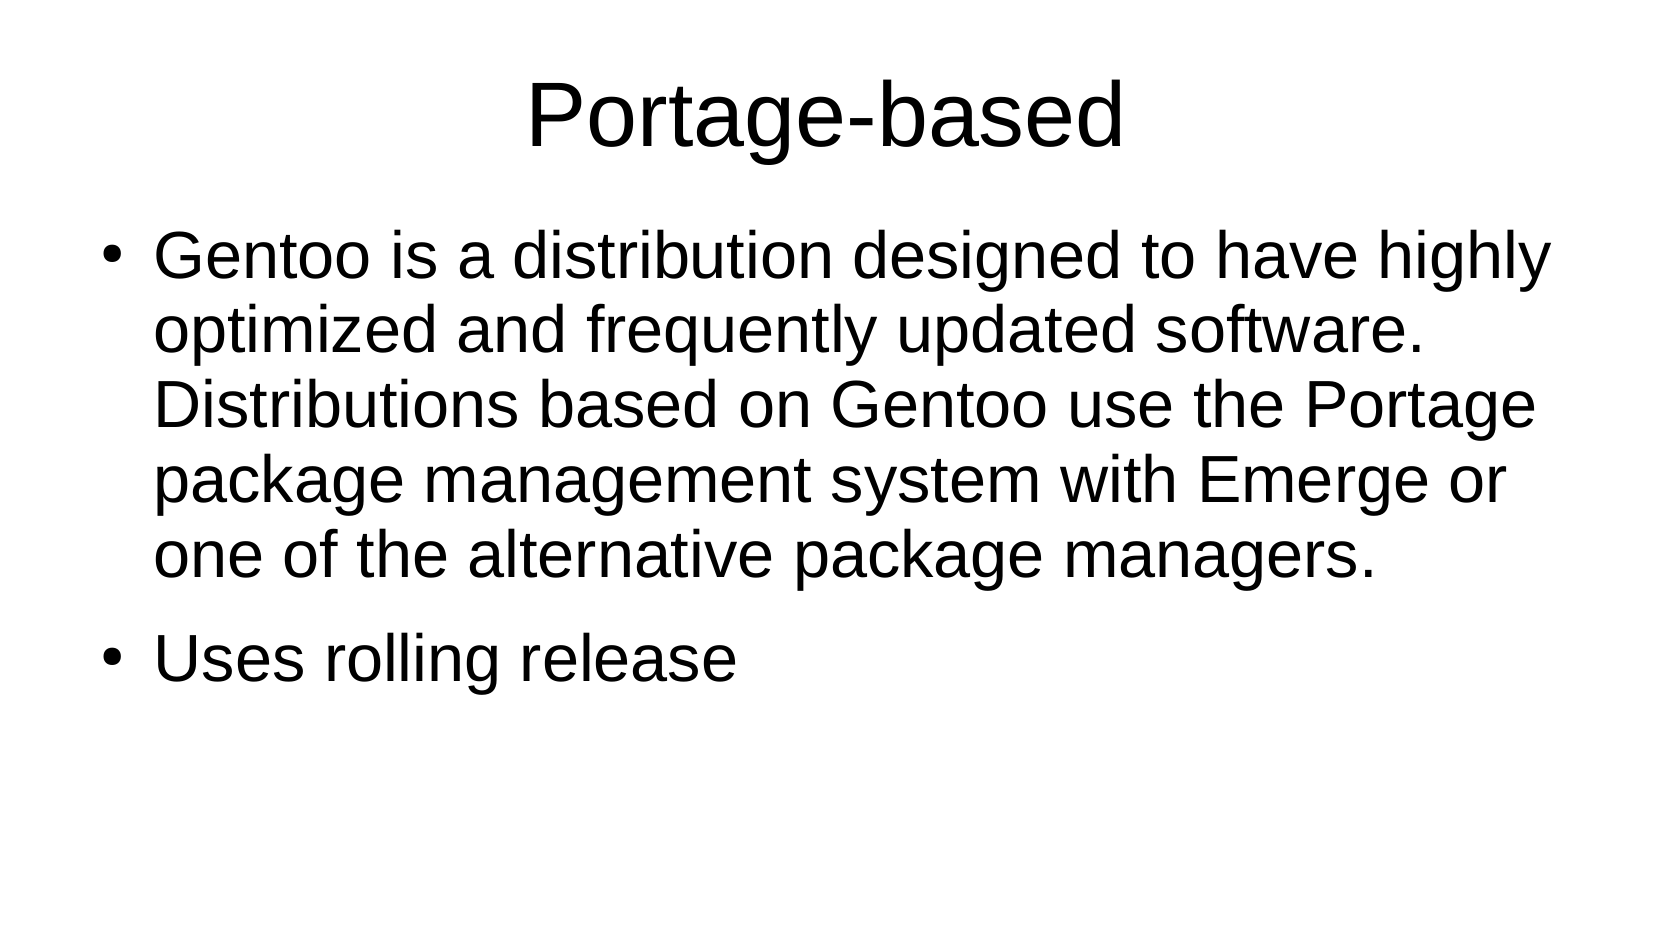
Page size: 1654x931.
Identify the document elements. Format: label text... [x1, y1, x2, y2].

title Portage-based [82, 37, 1571, 193]
list Gentoo is a distribution designed to have highly optimized and frequently updated software. Distributions based on Gentoo use the Portage package management system with Emerge or one of the alternative package managers. Uses rolling release [82, 217, 1571, 758]
